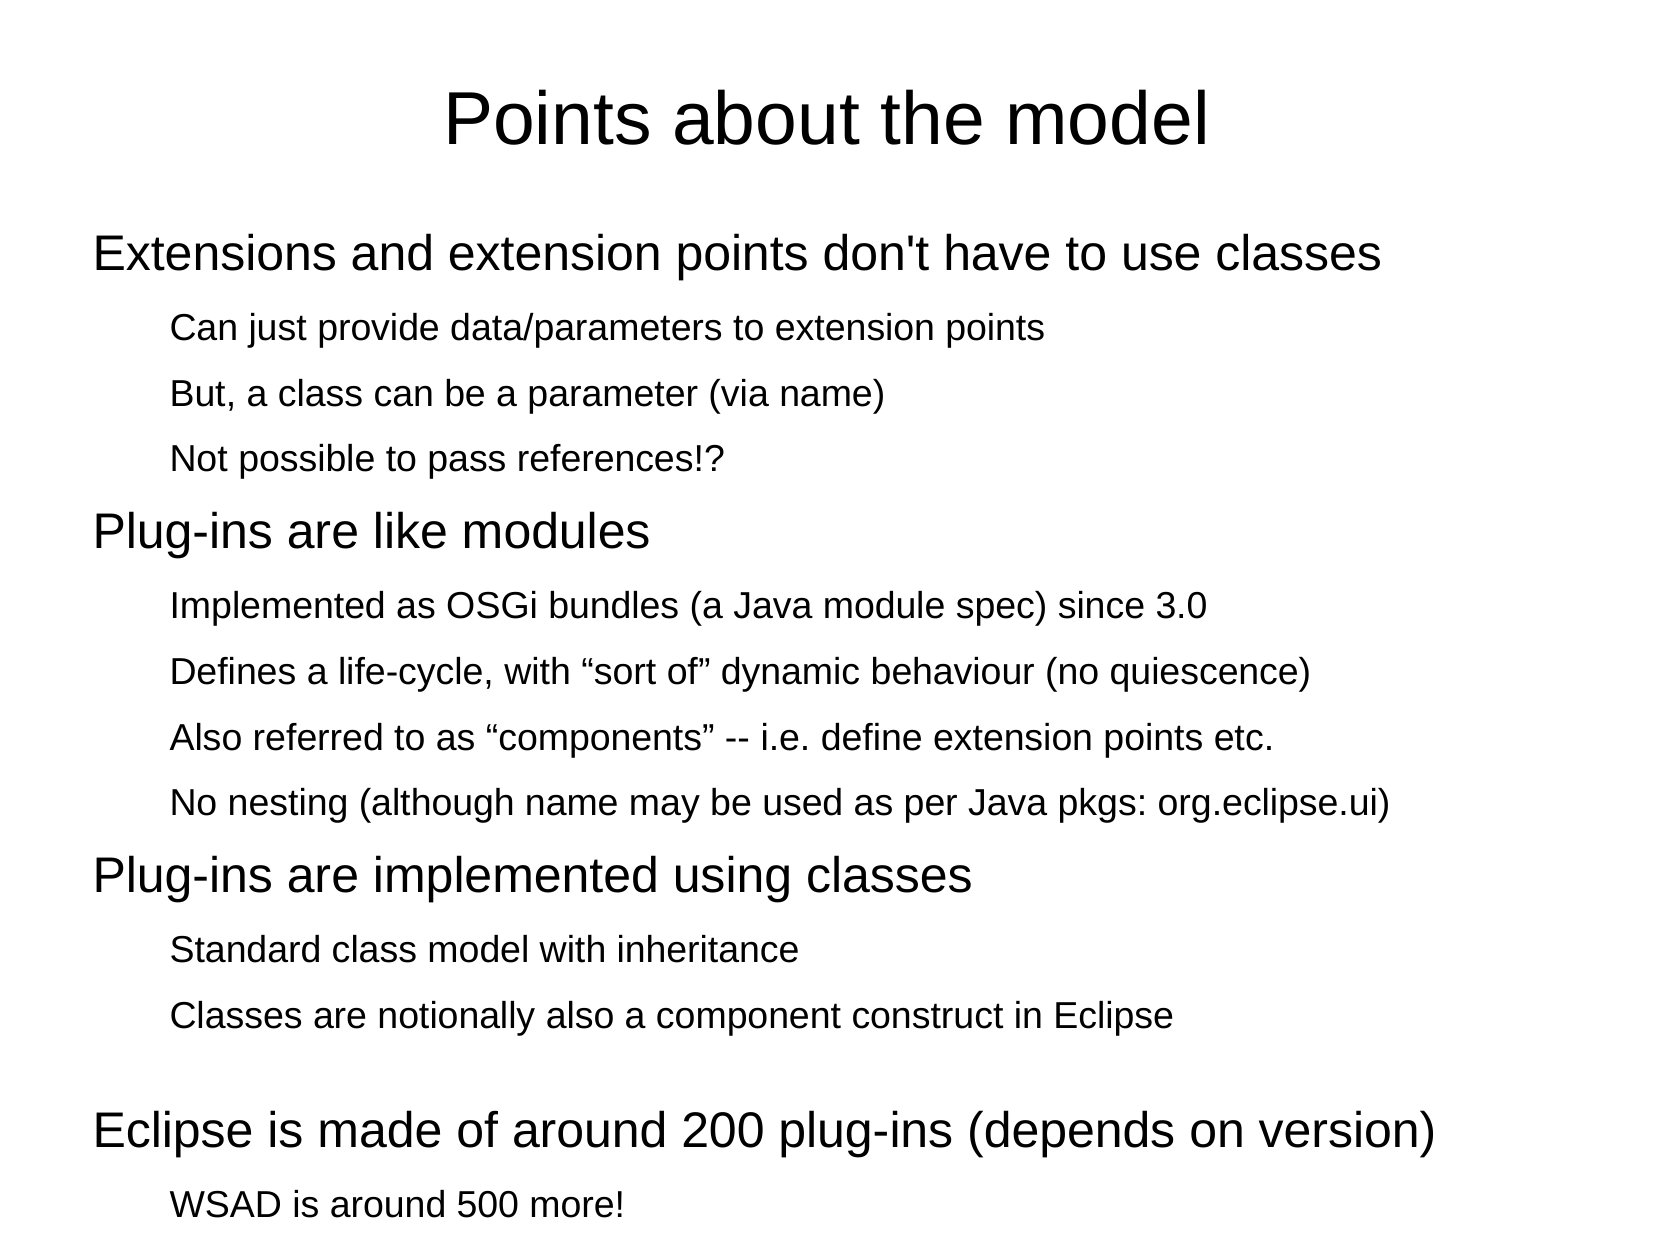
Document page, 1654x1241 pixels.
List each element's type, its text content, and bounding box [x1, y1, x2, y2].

list Extensions and extension points don't have to use classes Can just provide data/parameters to extension points But, a class can be a parameter (via name) Not possible to pass references!? Plug-ins are like modules Implemented as OSGi bundles (a Java module spec) since 3.0 Defines a life-cycle, with “sort of” dynamic behaviour (no quiescence) Also referred to as “components” -- i.e. define extension points etc. No nesting (although name may be used as per Java pkgs: org.eclipse.ui) Plug-ins are implemented using classes Standard class model with inheritance Classes are notionally also a component construct in Eclipse Eclipse is made of around 200 plug-ins (depends on version) WSAD is around 500 more! [75, 225, 1564, 1227]
title Points about the model [82, 49, 1571, 188]
